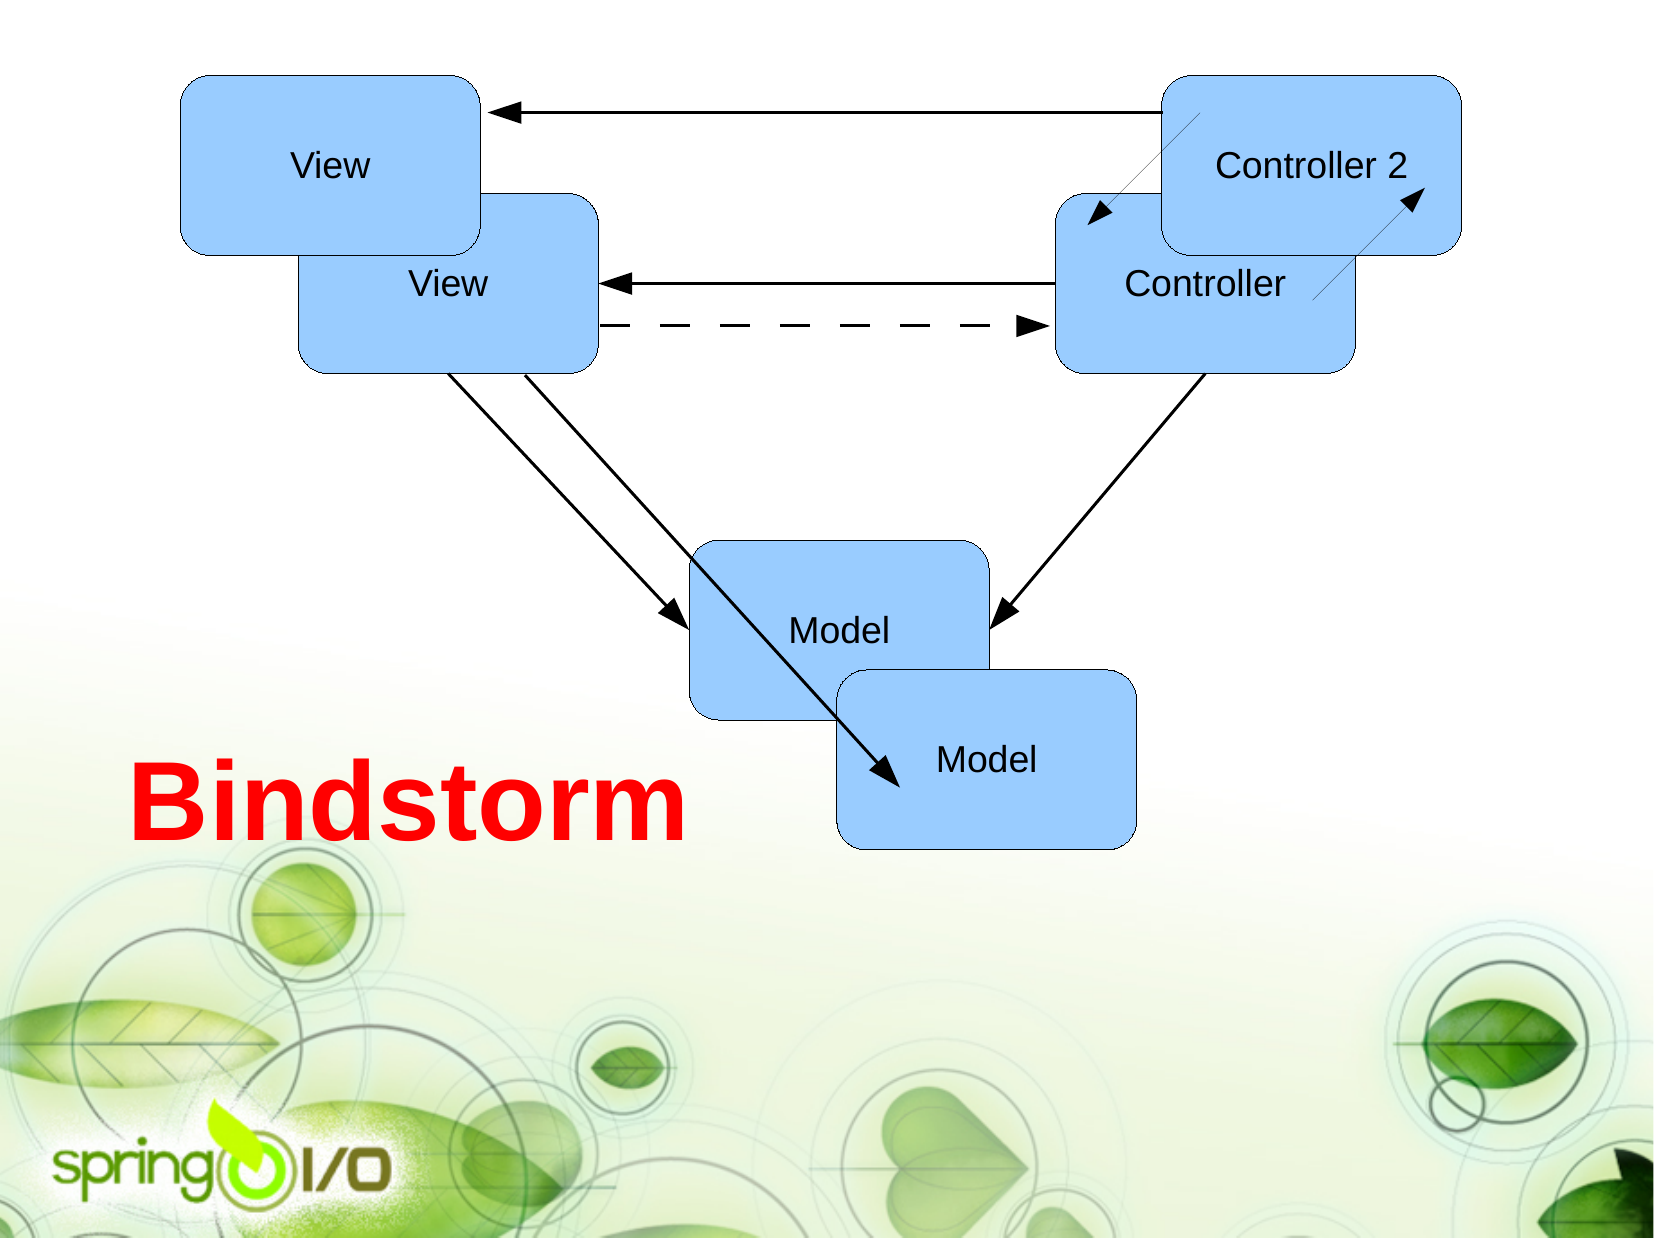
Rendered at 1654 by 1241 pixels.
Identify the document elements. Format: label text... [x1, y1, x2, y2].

picture [0, 0, 1654, 1238]
text_box Model [692, 540, 990, 713]
text_box View [180, 75, 481, 256]
text_box View [298, 193, 599, 374]
text_box Controller [1055, 193, 1356, 374]
text_box Bindstorm [113, 731, 789, 872]
text_box Model [689, 560, 836, 721]
text_box Model [836, 669, 1137, 850]
text_box Controller 2 [1161, 75, 1462, 256]
